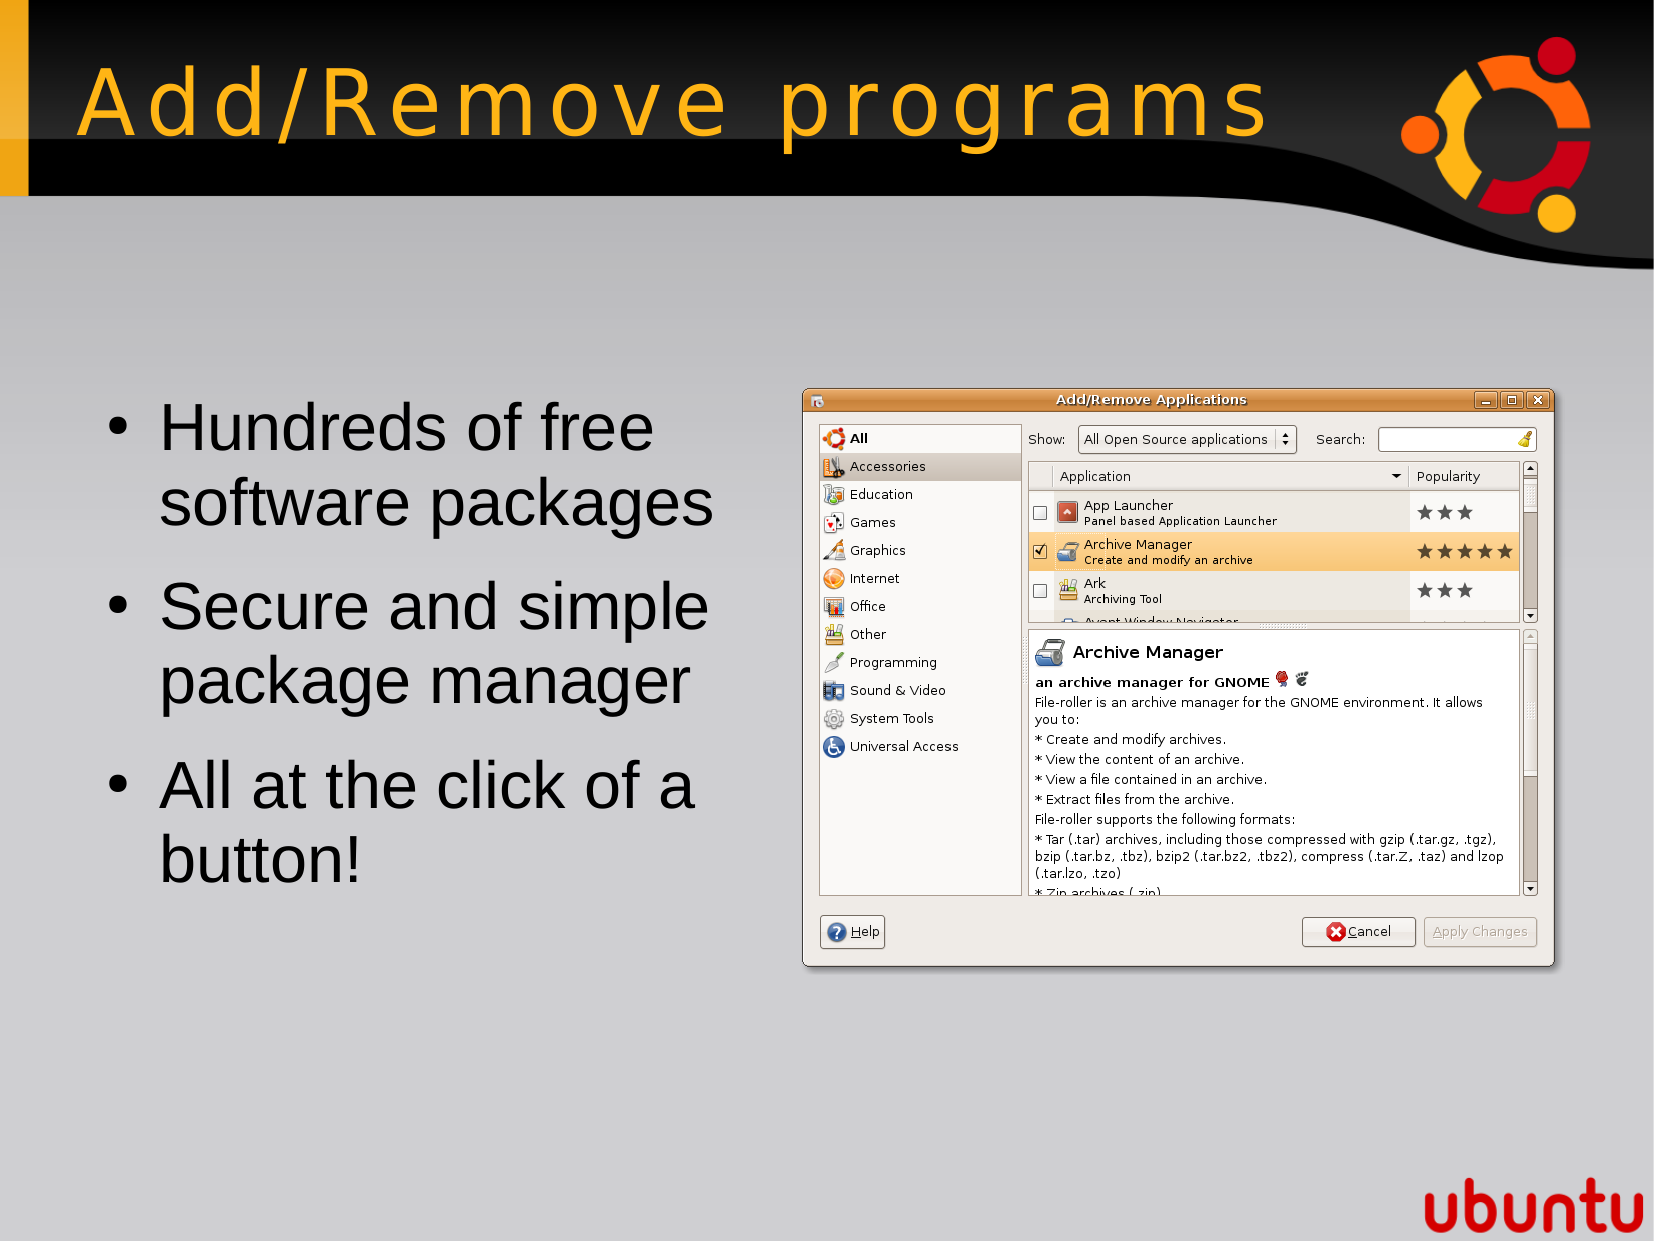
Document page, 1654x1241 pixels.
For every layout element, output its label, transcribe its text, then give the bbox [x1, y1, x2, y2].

picture [0, 0, 1654, 1241]
list Hundreds of free software packages Secure and simple package manager All at the click of a button! [88, 389, 768, 947]
title Add/Remove programs [76, 0, 1300, 207]
